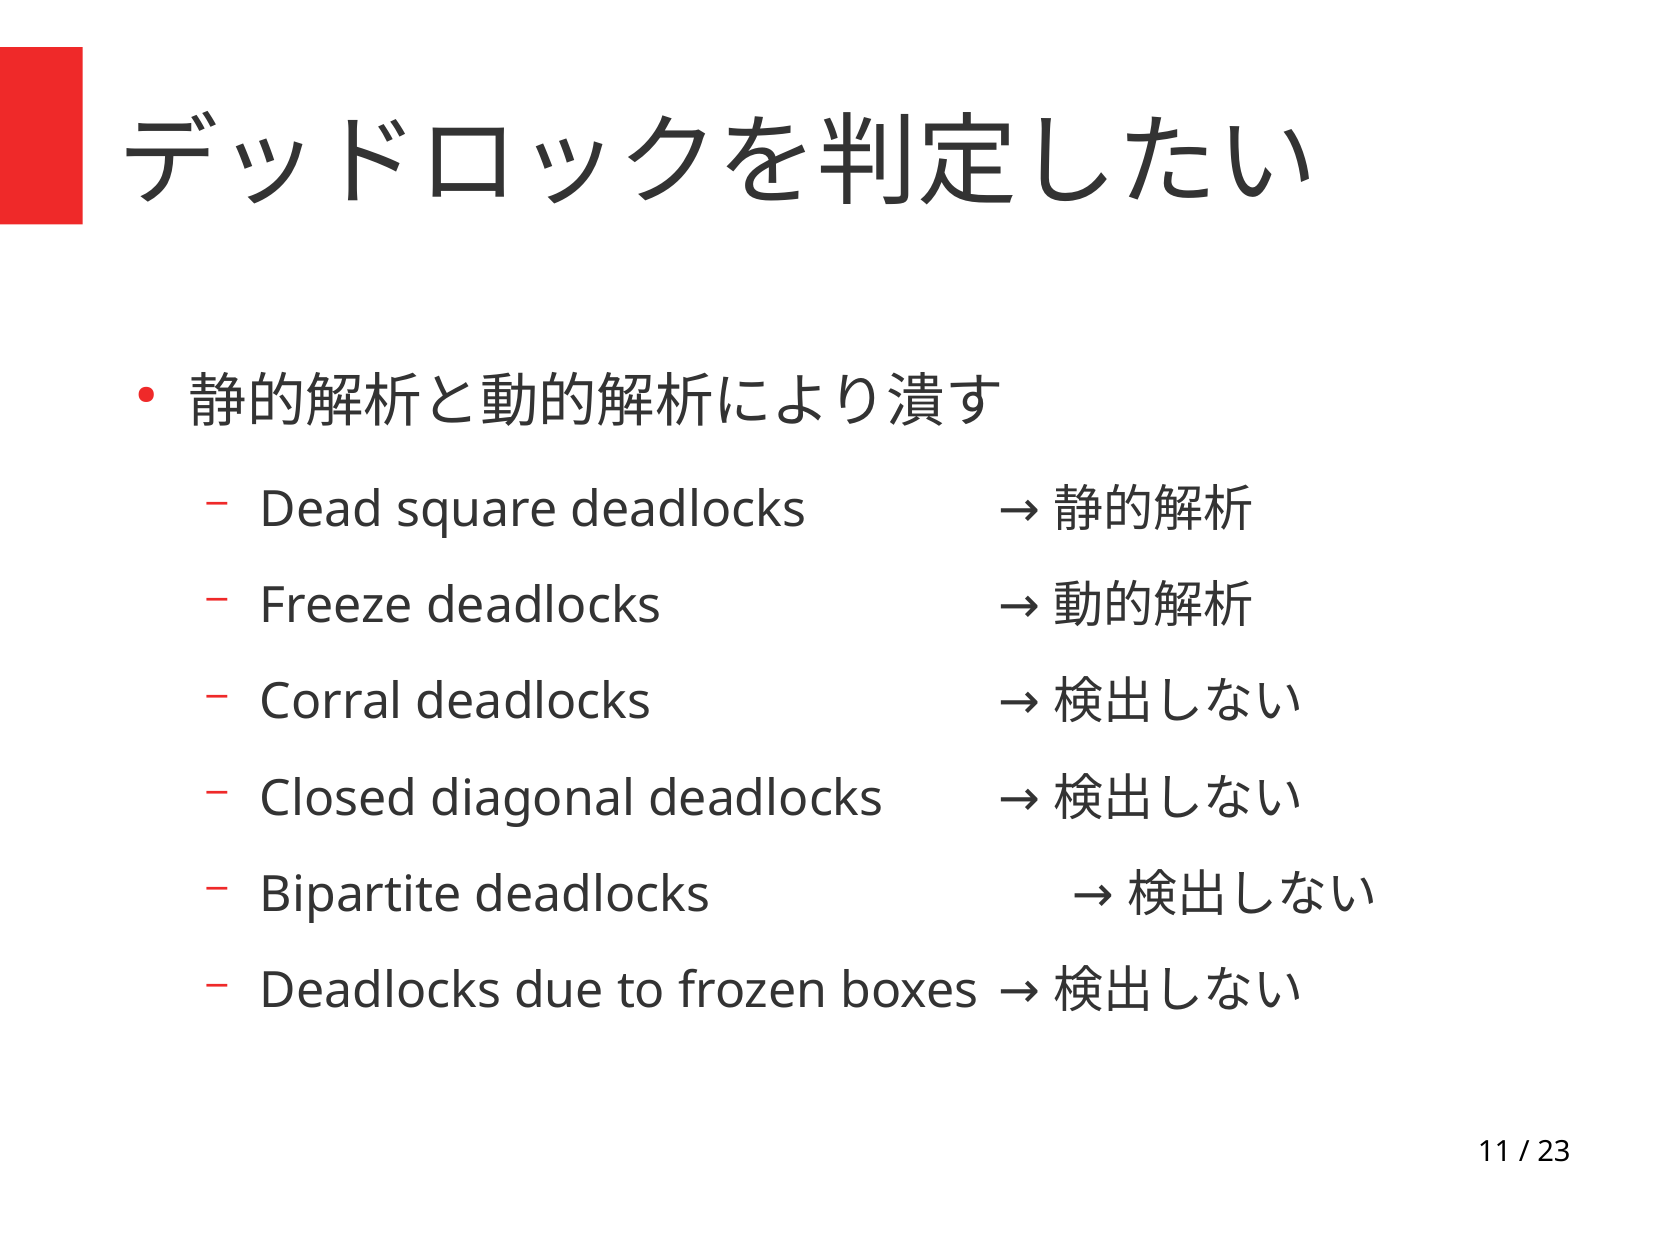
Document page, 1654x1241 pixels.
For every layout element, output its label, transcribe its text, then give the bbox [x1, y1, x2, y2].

title デッドロックを判定したい [118, 49, 1571, 257]
list 静的解析と動的解析により潰す Dead square deadlocks →静的解析 Freeze deadlocks →動的解析 Corral deadlocks →検出しない Closed diagonal deadlocks →検出しない Bipartite deadlocks →検出しない Deadlocks due to frozen boxes →検出しない [118, 354, 1536, 1074]
